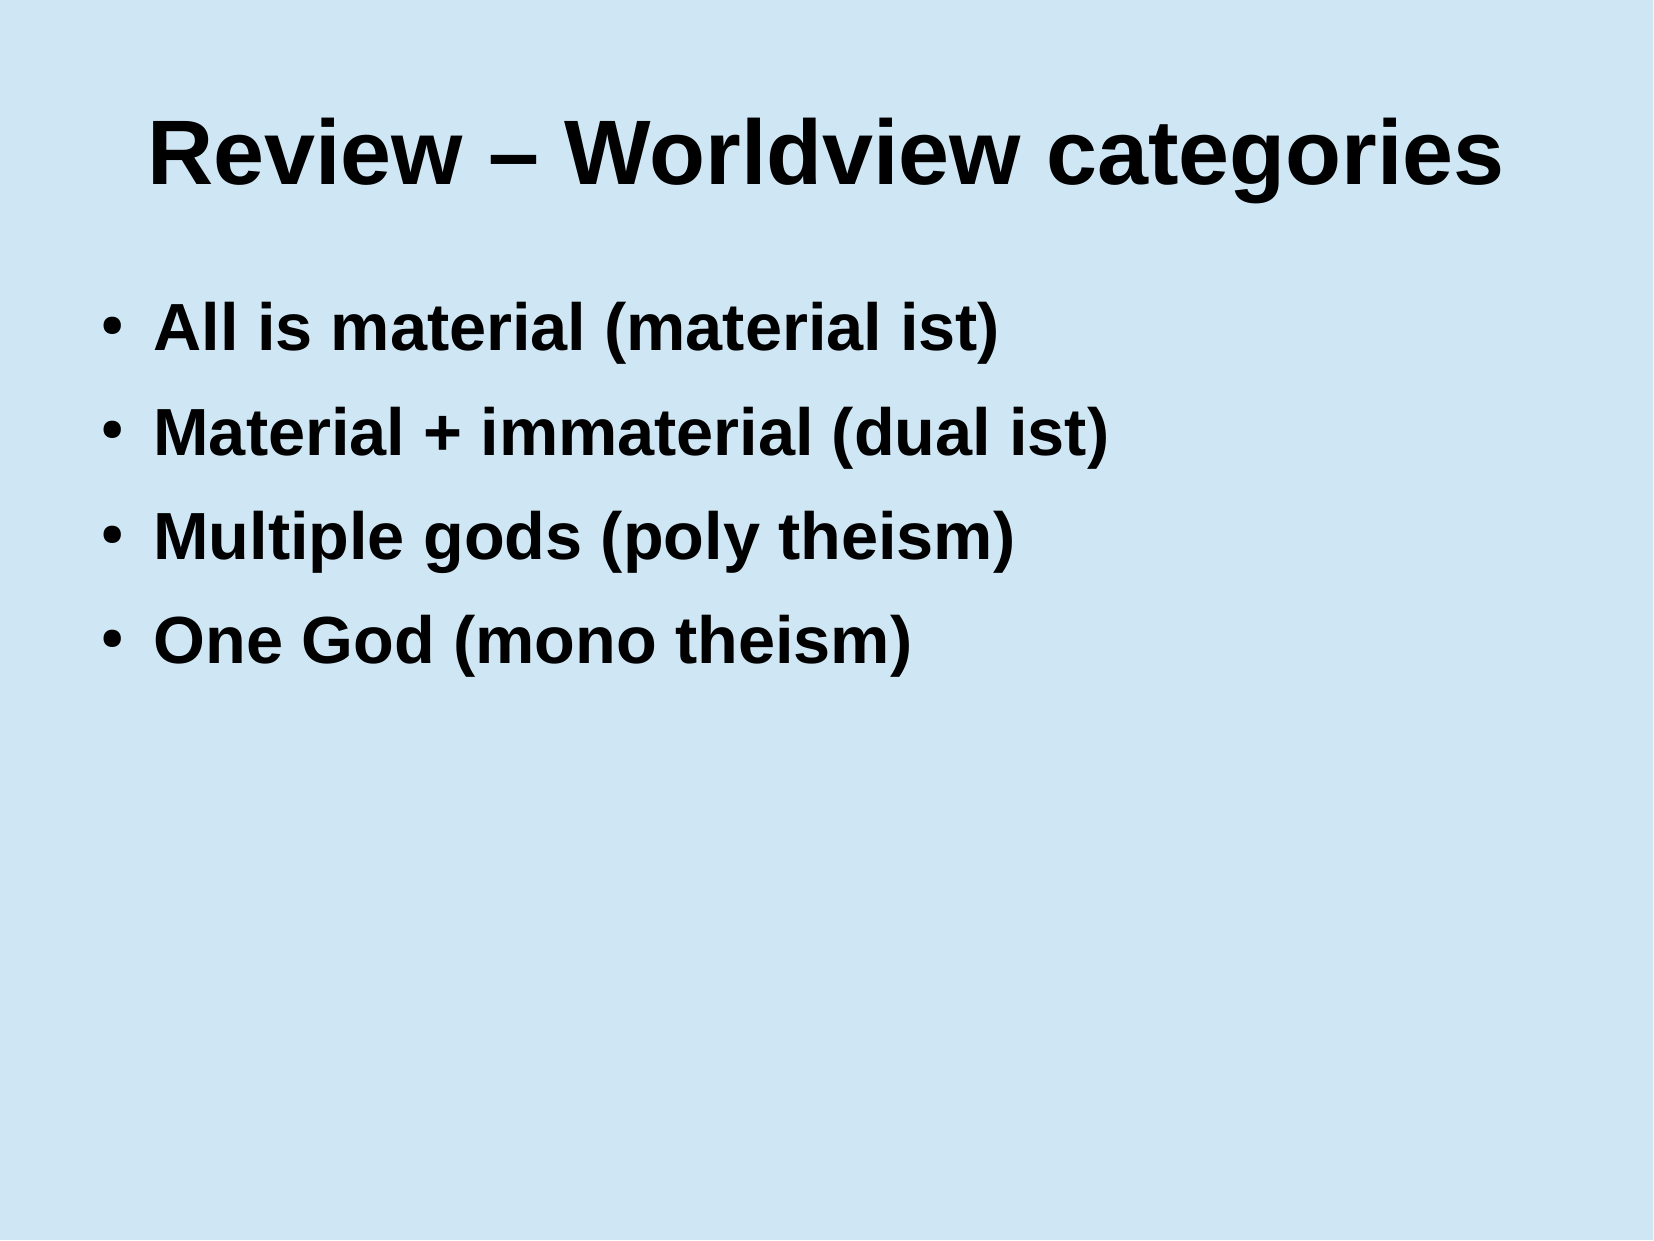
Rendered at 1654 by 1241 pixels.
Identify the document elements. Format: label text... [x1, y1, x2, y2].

title Review – Worldview categories [82, 49, 1571, 257]
list All is material (material ist) Material + immaterial (dual ist) Multiple gods (poly theism) One God (mono theism) [82, 290, 1571, 1109]
